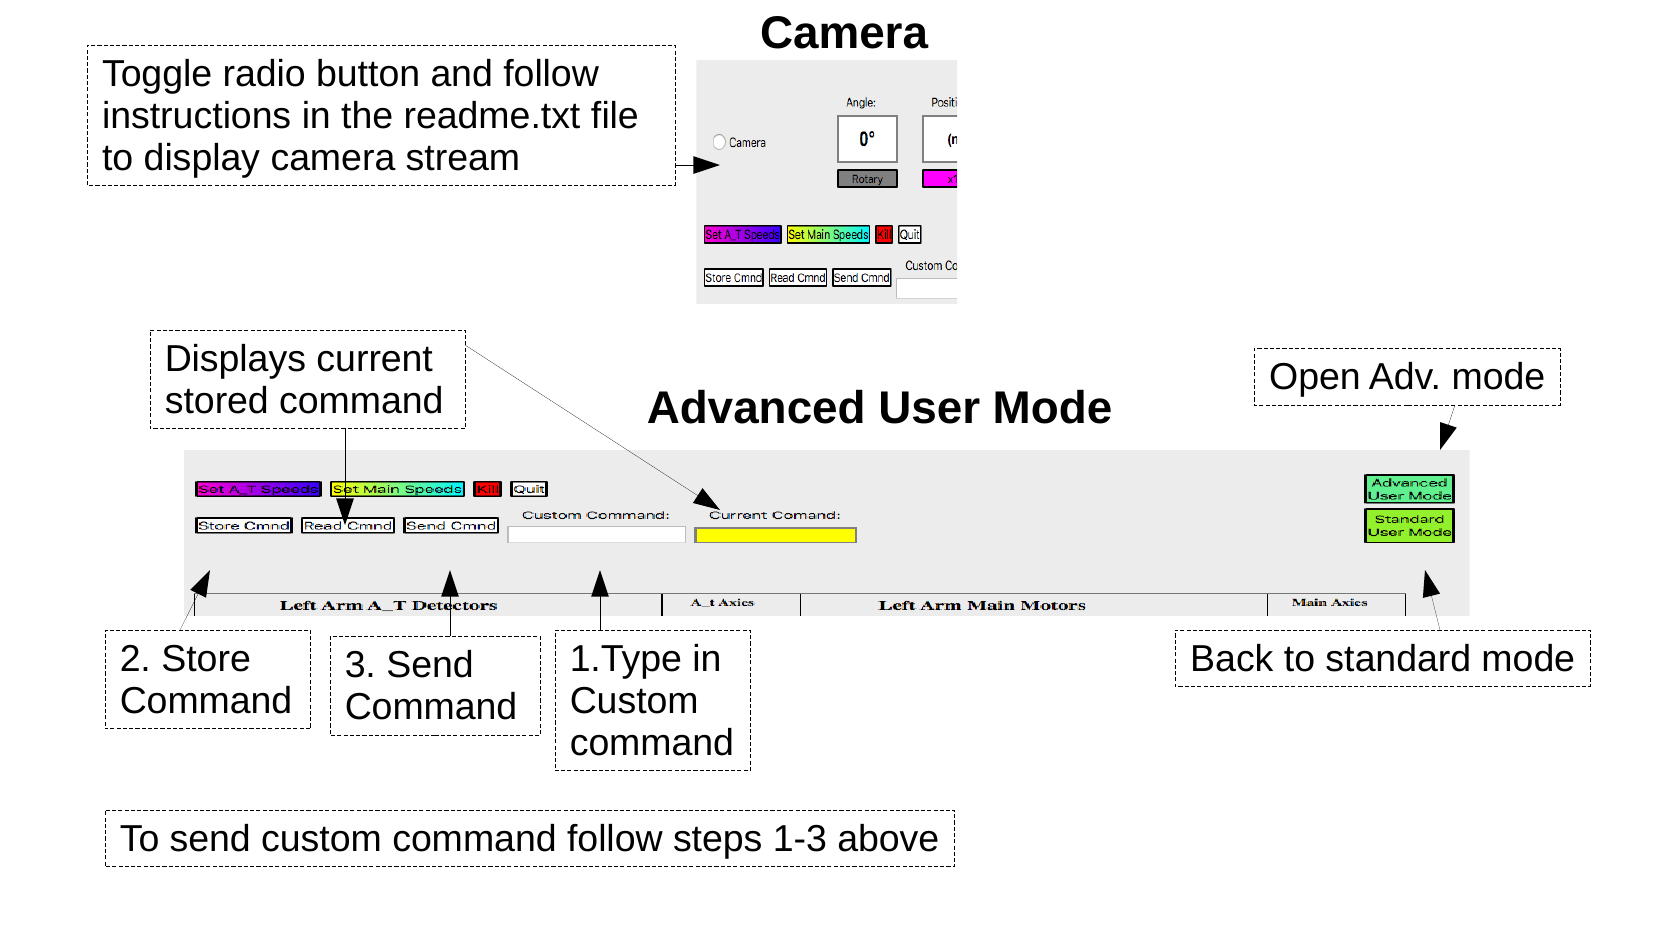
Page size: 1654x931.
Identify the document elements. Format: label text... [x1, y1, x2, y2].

text_box 3. Send Command [330, 636, 541, 736]
text_box Camera [745, 0, 944, 67]
text_box Open Adv. mode [1254, 348, 1561, 406]
text_box To send custom command follow steps 1-3 above [105, 810, 955, 867]
text_box Advanced User Mode [632, 375, 1128, 442]
text_box 1.Type in Custom command [555, 630, 751, 771]
picture [184, 450, 1470, 616]
text_box Back to standard mode [1175, 630, 1591, 687]
text_box Displays current stored command [150, 330, 466, 429]
text_box Toggle radio button and follow instructions in the readme.txt file to display camera stream [87, 45, 676, 186]
text_box 2. Store Command [105, 630, 311, 729]
picture [696, 60, 958, 304]
